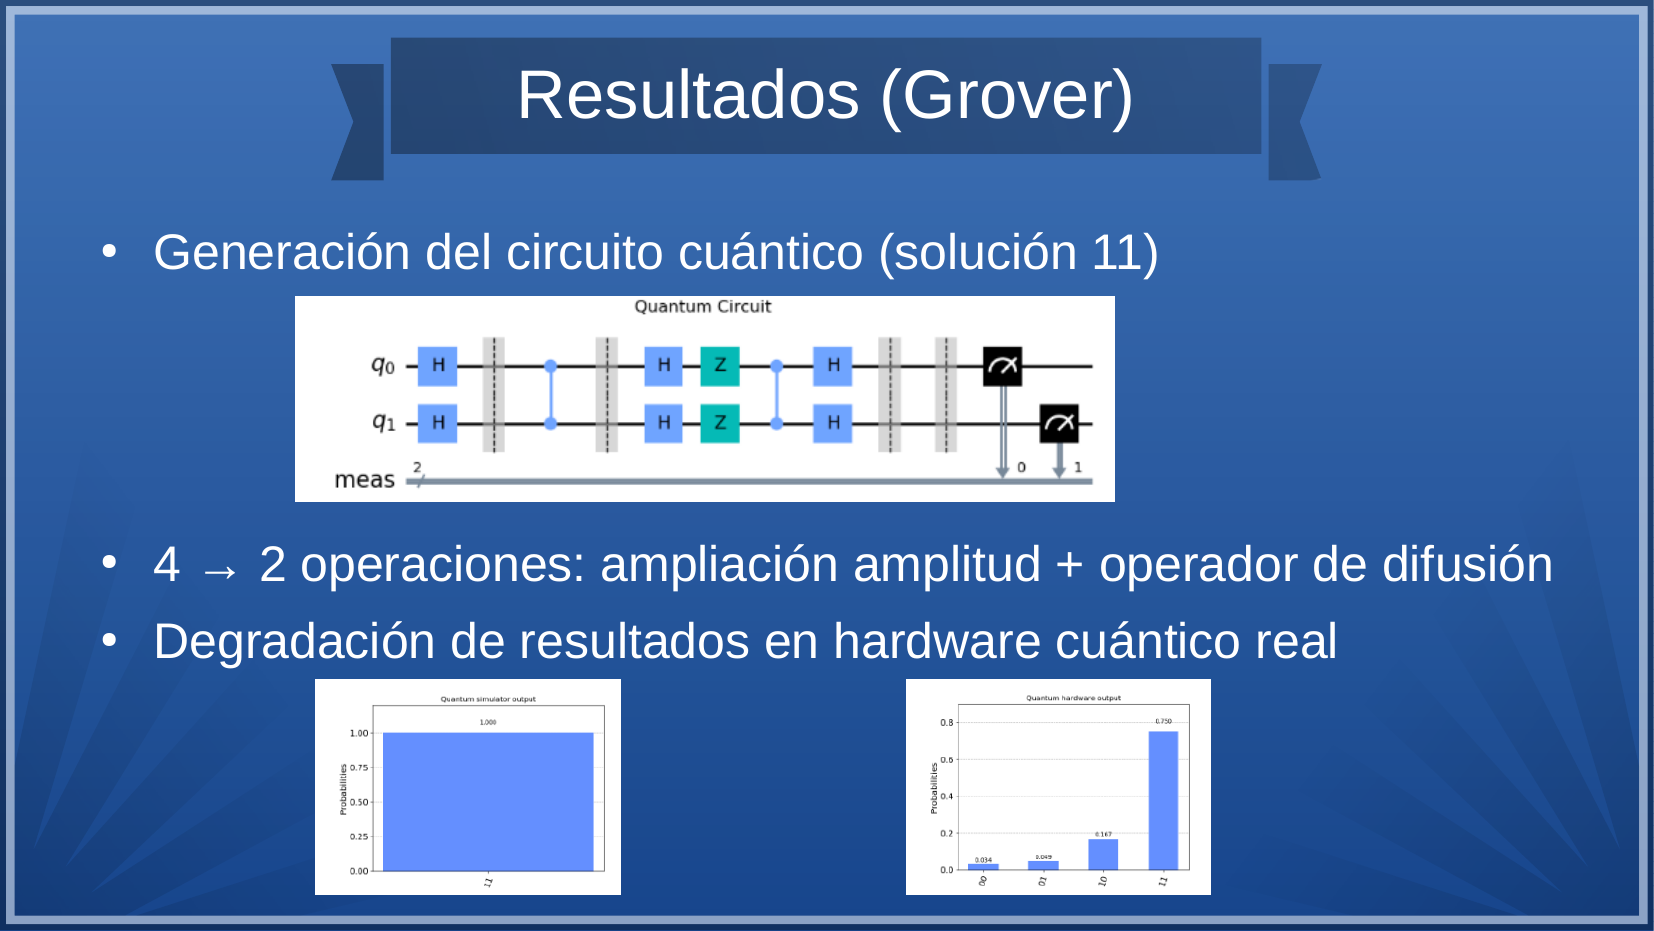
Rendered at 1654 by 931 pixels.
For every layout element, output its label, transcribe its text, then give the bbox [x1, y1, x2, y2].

picture [295, 296, 1115, 502]
title Resultados (Grover) [389, 35, 1264, 154]
picture [315, 679, 621, 895]
list Generación del circuito cuántico (solución 11) 4 → 2 operaciones: ampliación amplitud + operador de difusión Degradación de resultados en hardware cuántico real [82, 224, 1571, 848]
picture [906, 679, 1211, 895]
